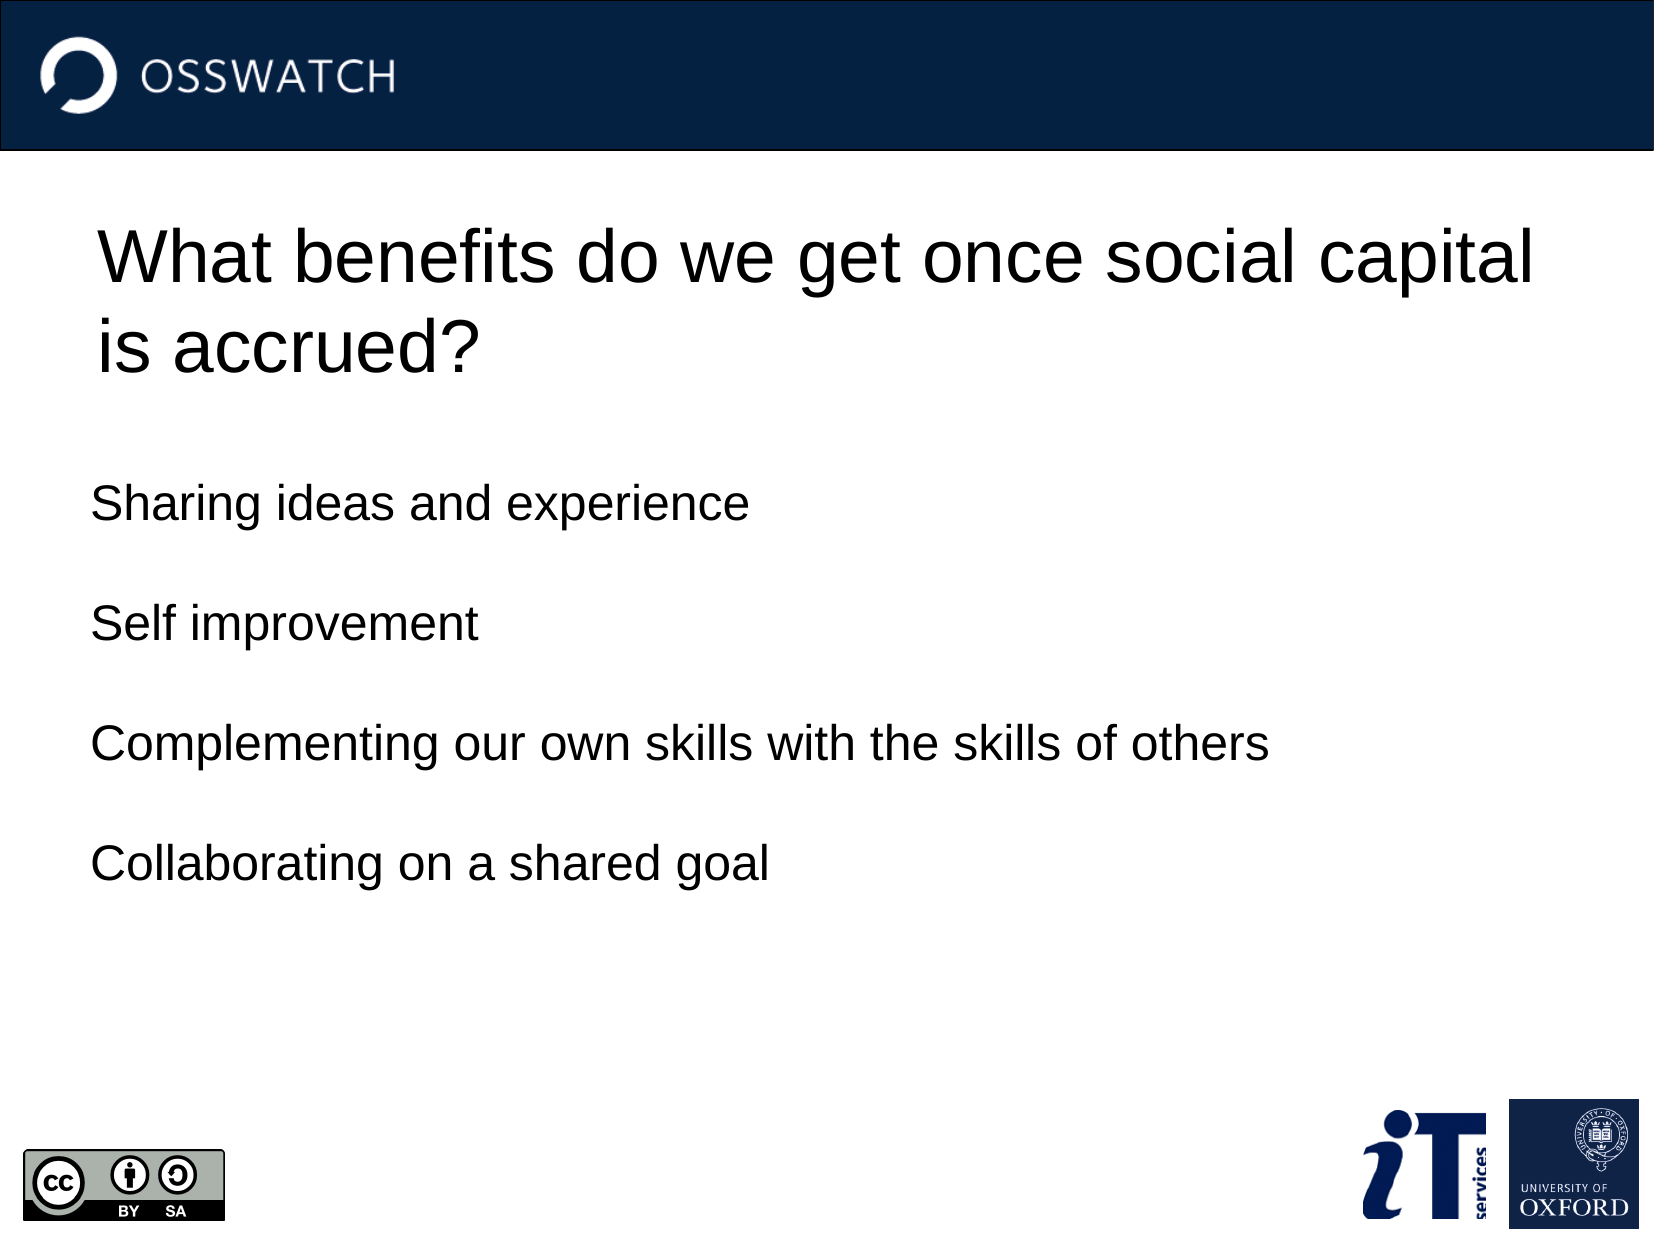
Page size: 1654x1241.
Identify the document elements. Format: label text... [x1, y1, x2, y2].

picture [1363, 1115, 1486, 1219]
picture [23, 1149, 225, 1221]
title What benefits do we get once social capital is accrued? [82, 194, 1569, 400]
picture [1509, 1099, 1639, 1229]
list Sharing ideas and experience Self improvement Complementing our own skills with the skills of others Collaborating on a shared goal [74, 395, 1562, 1115]
picture [12, 12, 426, 141]
